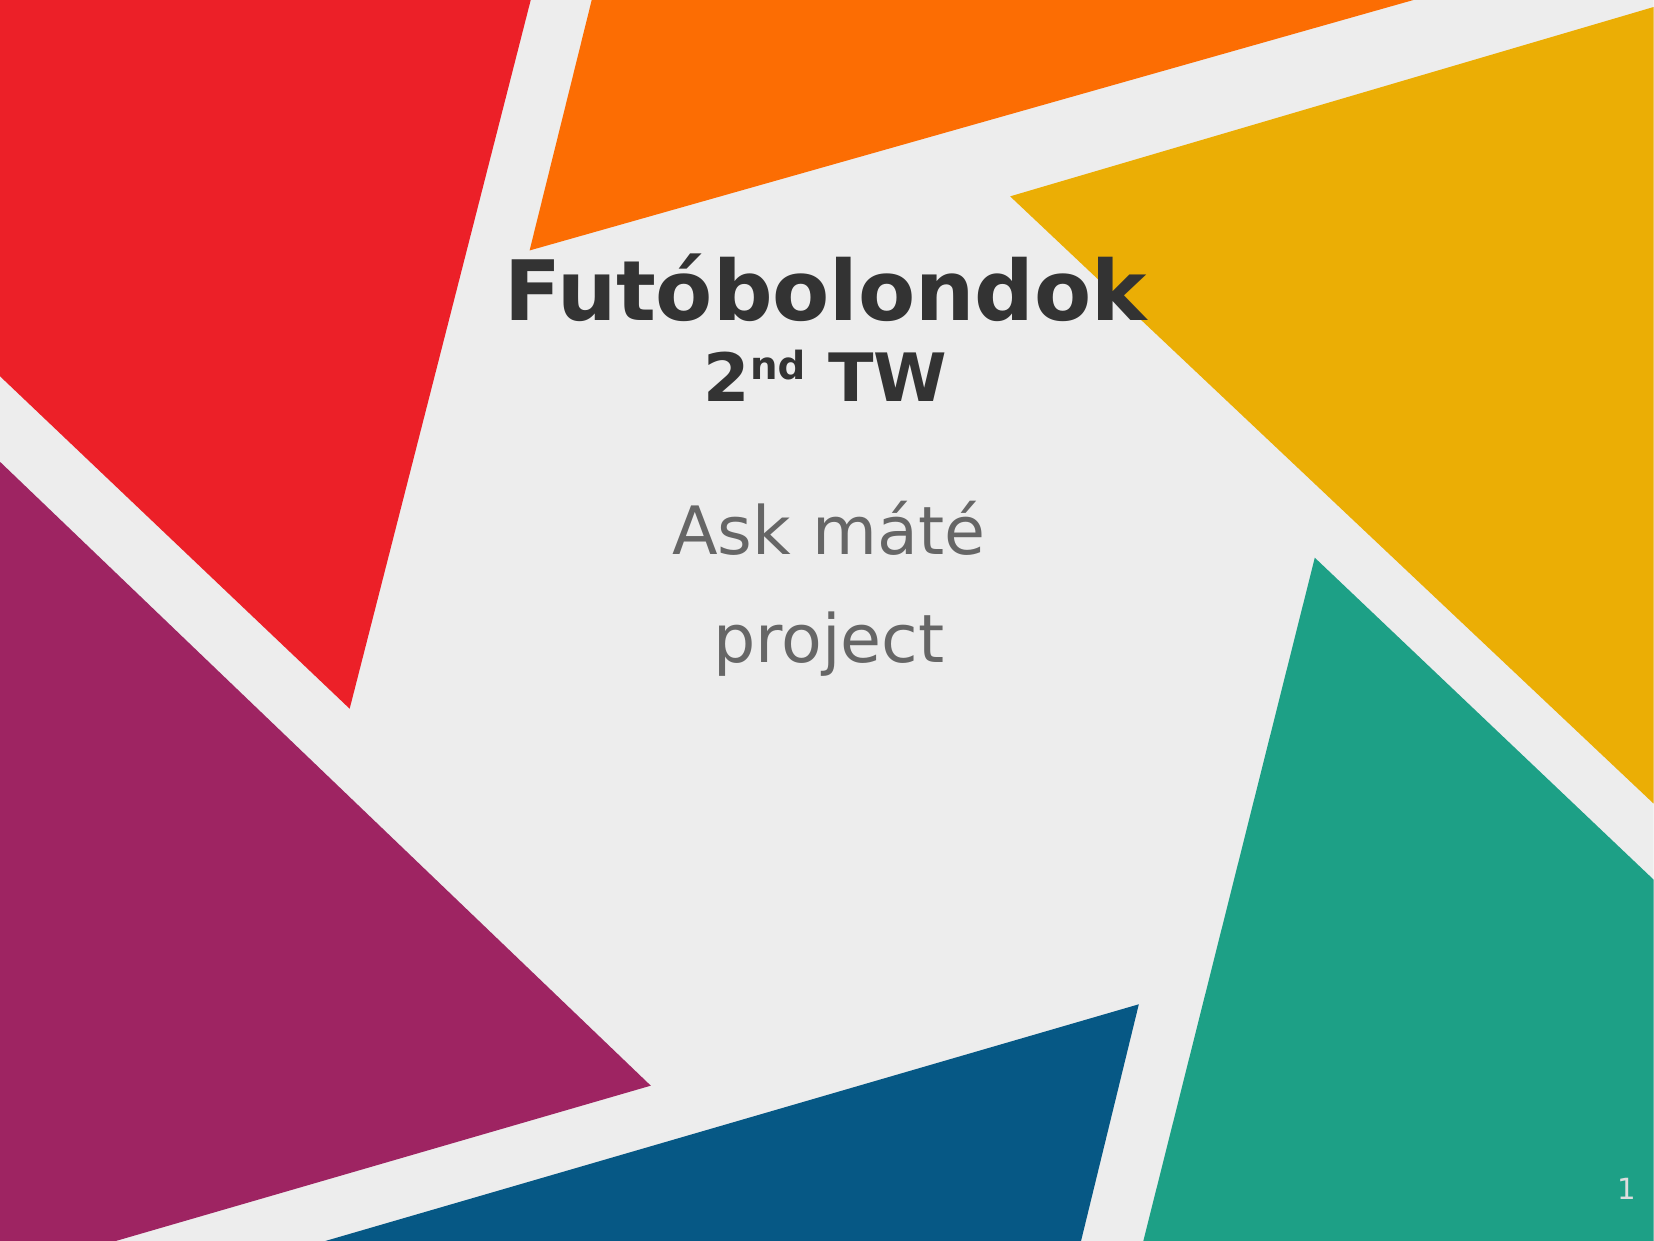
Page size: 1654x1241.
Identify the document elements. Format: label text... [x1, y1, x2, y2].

title Futóbolondok 2nd TW [467, 226, 1185, 434]
list Ask máté project [431, 492, 1156, 706]
